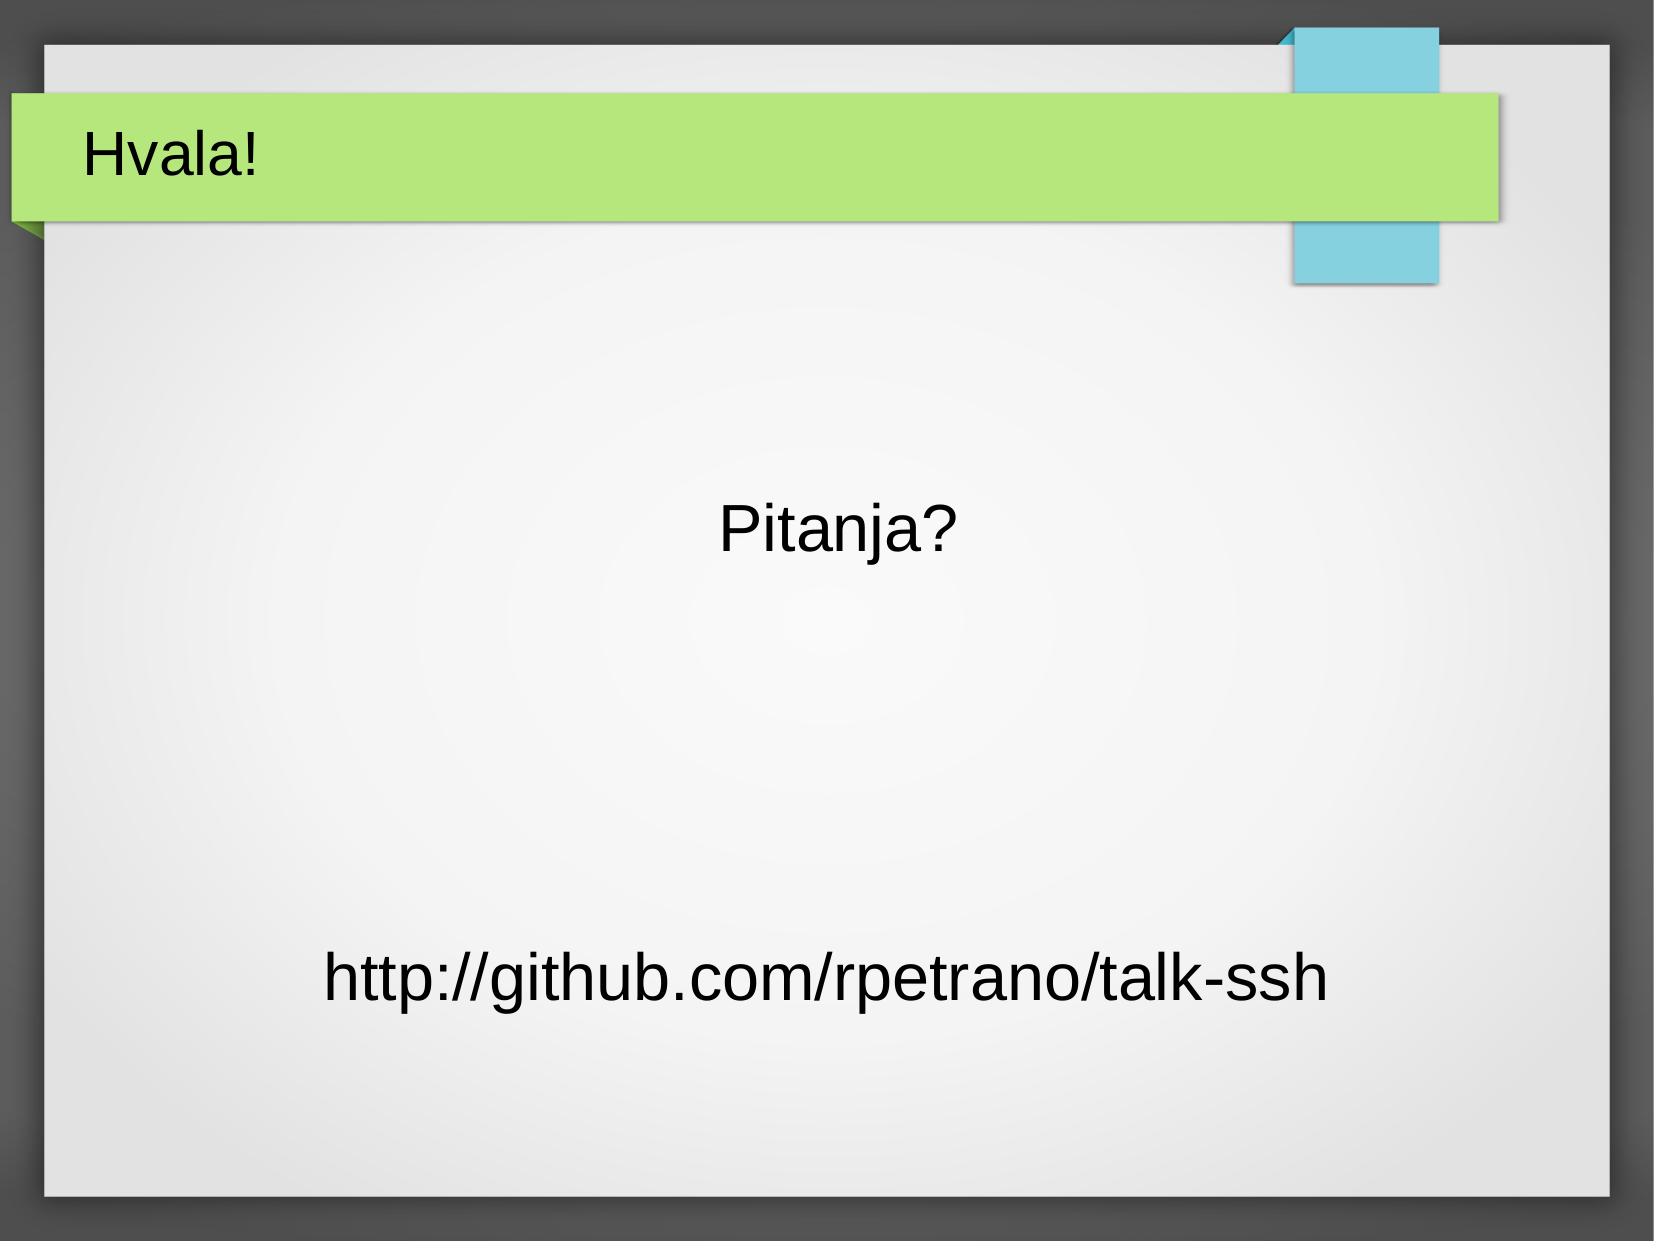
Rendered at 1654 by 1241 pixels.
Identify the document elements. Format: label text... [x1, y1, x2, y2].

title Hvala! [82, 94, 1264, 213]
subtitle Pitanja? http://github.com/rpetrano/talk-ssh [82, 295, 1571, 1015]
picture [0, 0, 1654, 1241]
